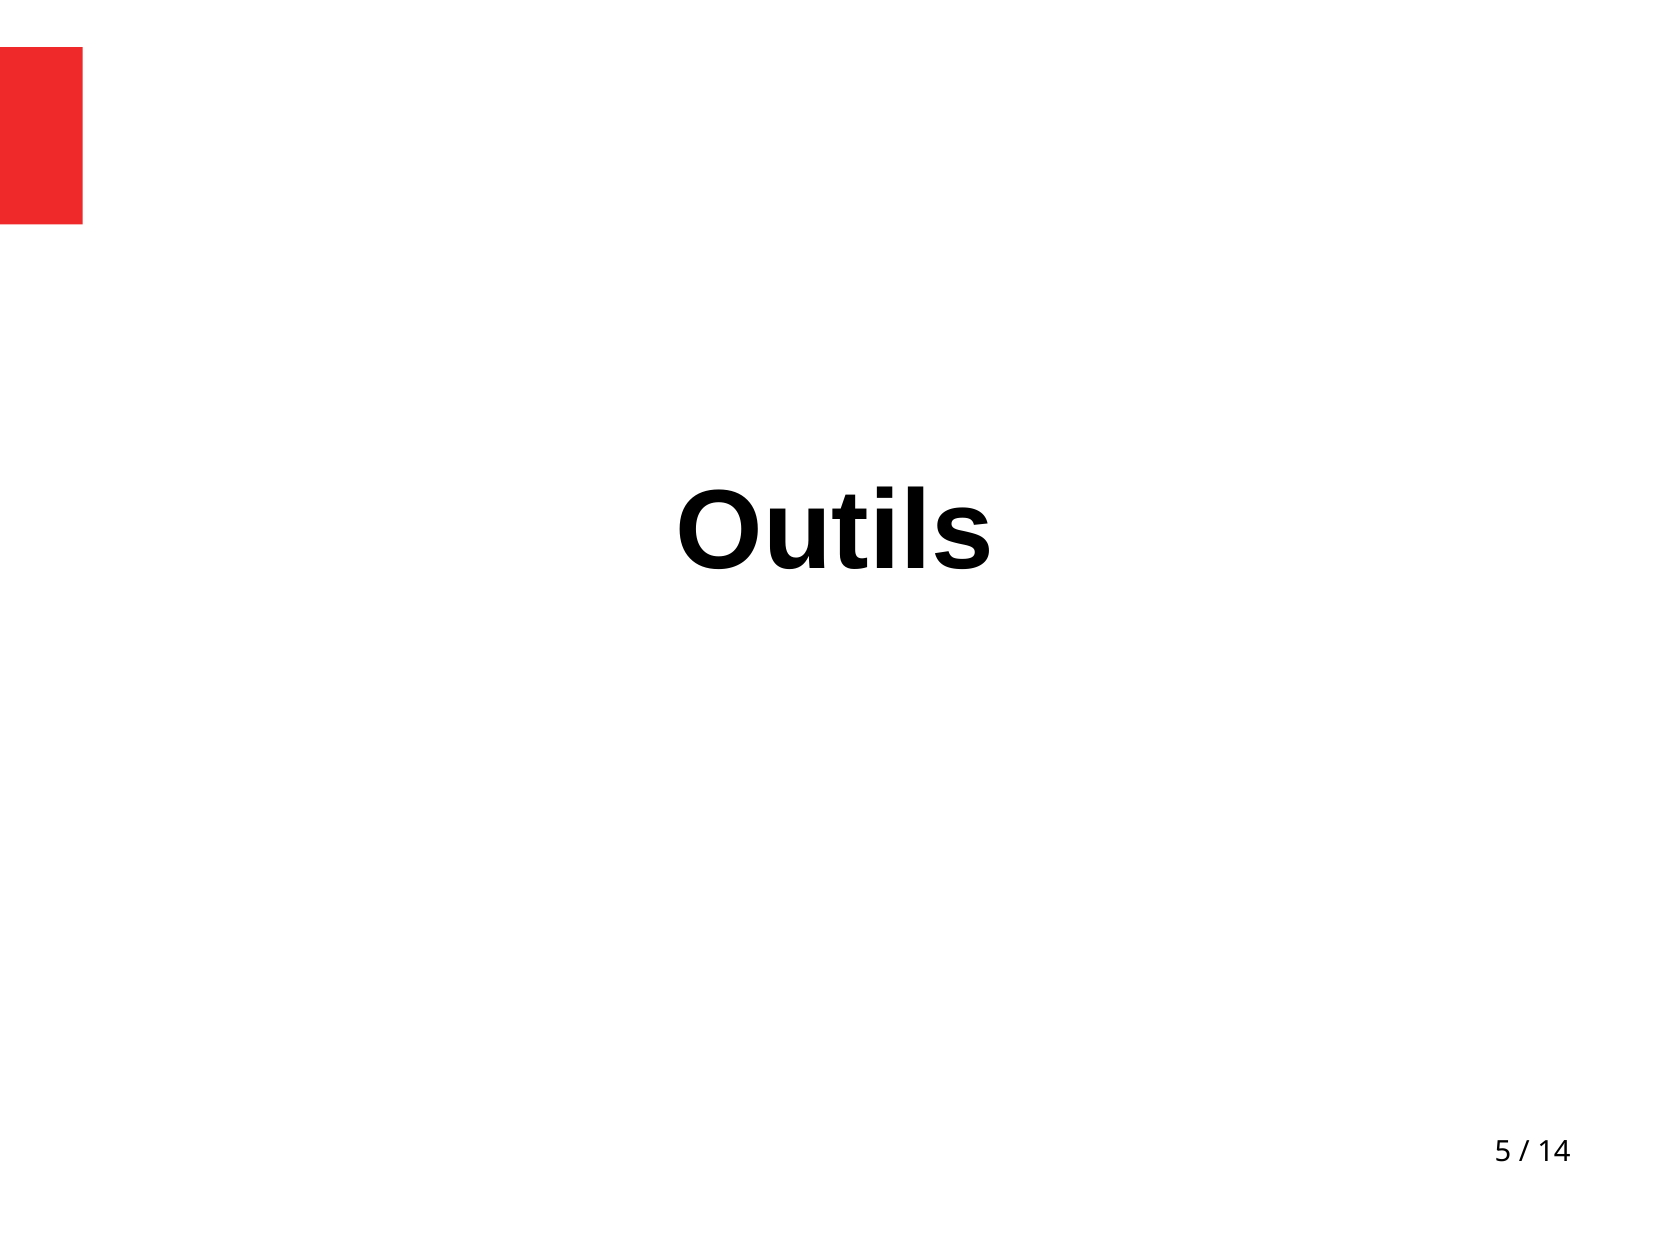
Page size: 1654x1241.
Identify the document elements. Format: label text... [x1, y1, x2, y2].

subtitle Outils [118, 49, 1571, 1010]
